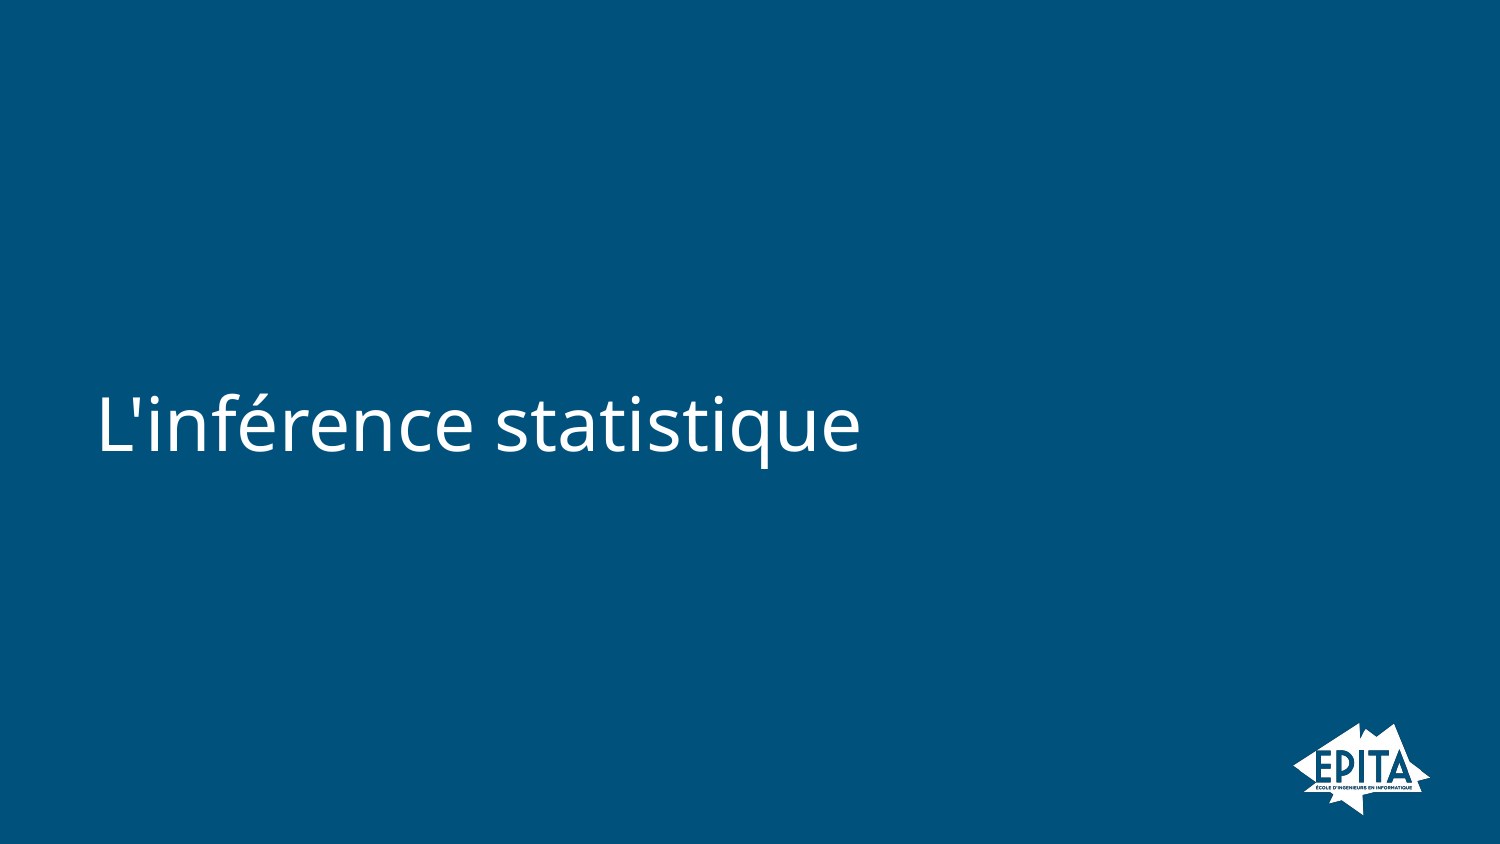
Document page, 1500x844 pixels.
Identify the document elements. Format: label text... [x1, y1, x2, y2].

picture [1306, 725, 1428, 814]
picture [1295, 753, 1315, 780]
title L'inférence statistique [80, 86, 1003, 758]
